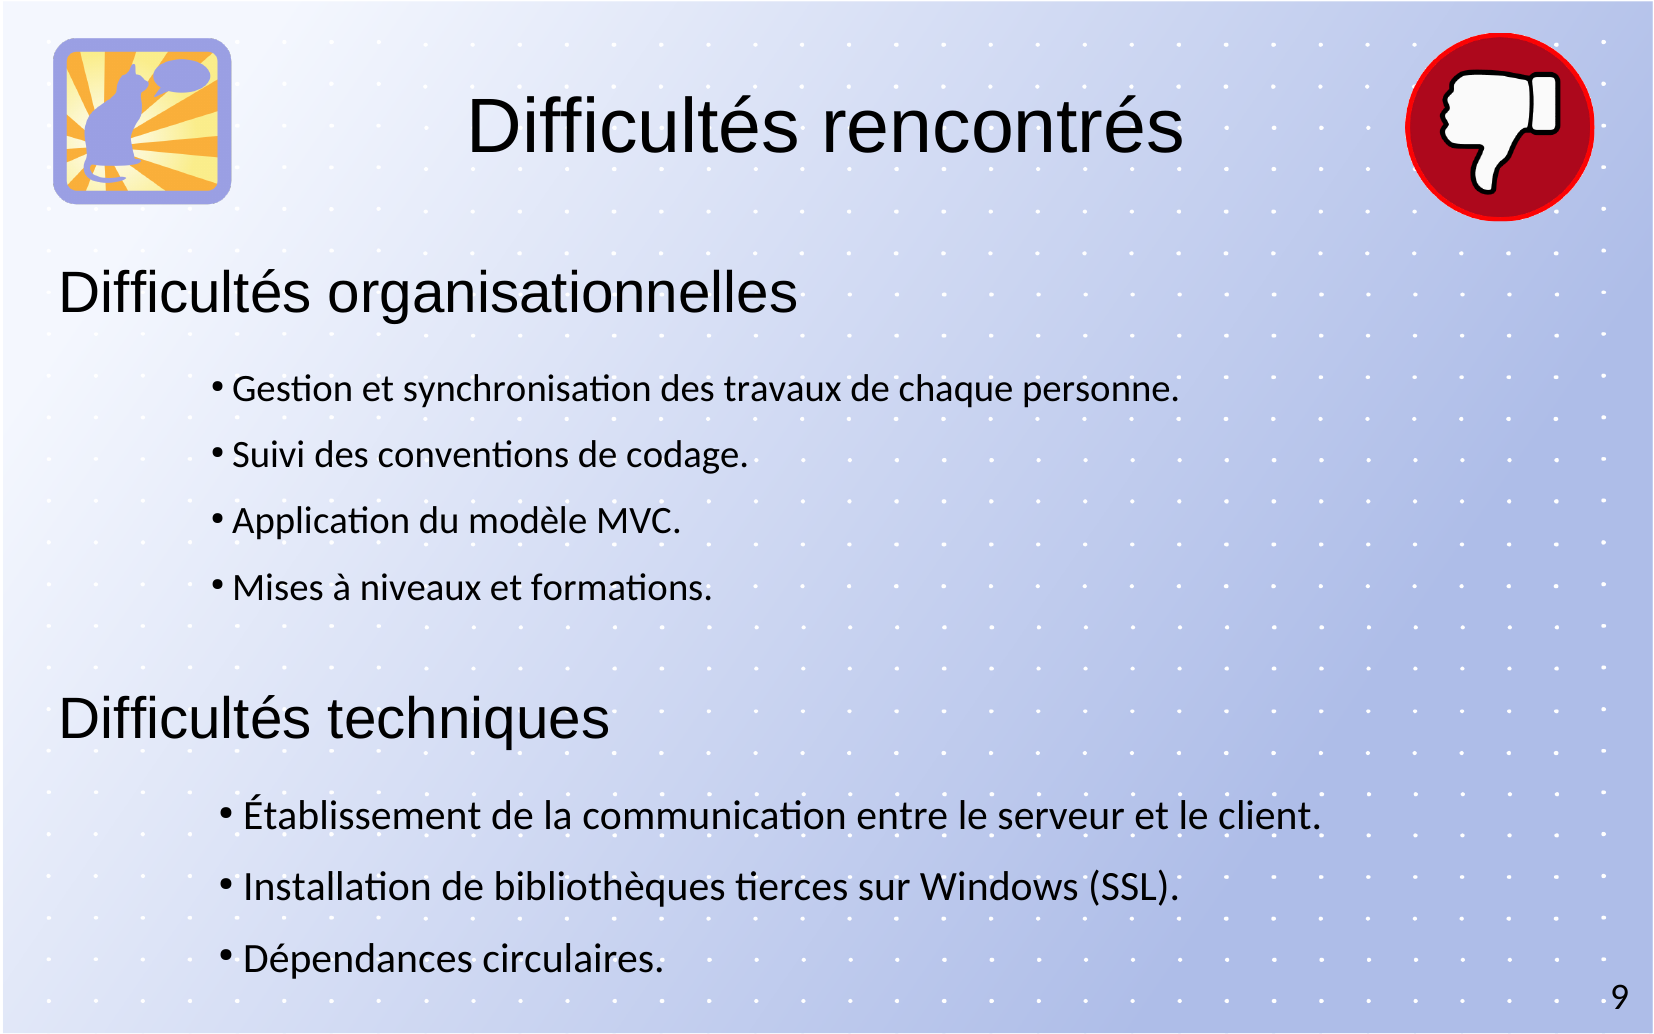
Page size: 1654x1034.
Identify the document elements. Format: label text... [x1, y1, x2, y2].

picture [47, 32, 237, 210]
text_box 9 [1595, 964, 1642, 1025]
picture [1405, 33, 1595, 222]
list Gestion et synchronisation des travaux de chaque personne. Suivi des conventions de codage. Application du modèle MVC. Mises à niveaux et formations. [106, 363, 1594, 612]
list Établissement de la communication entre le serveur et le client. Installation de bibliothèques tierces sur Windows (SSL). Dépendances circulaires. [106, 788, 1594, 990]
title Difficultés organisationnelles [59, 247, 934, 340]
title Difficultés techniques [59, 672, 934, 765]
title Difficultés rencontrés [82, 41, 1405, 214]
